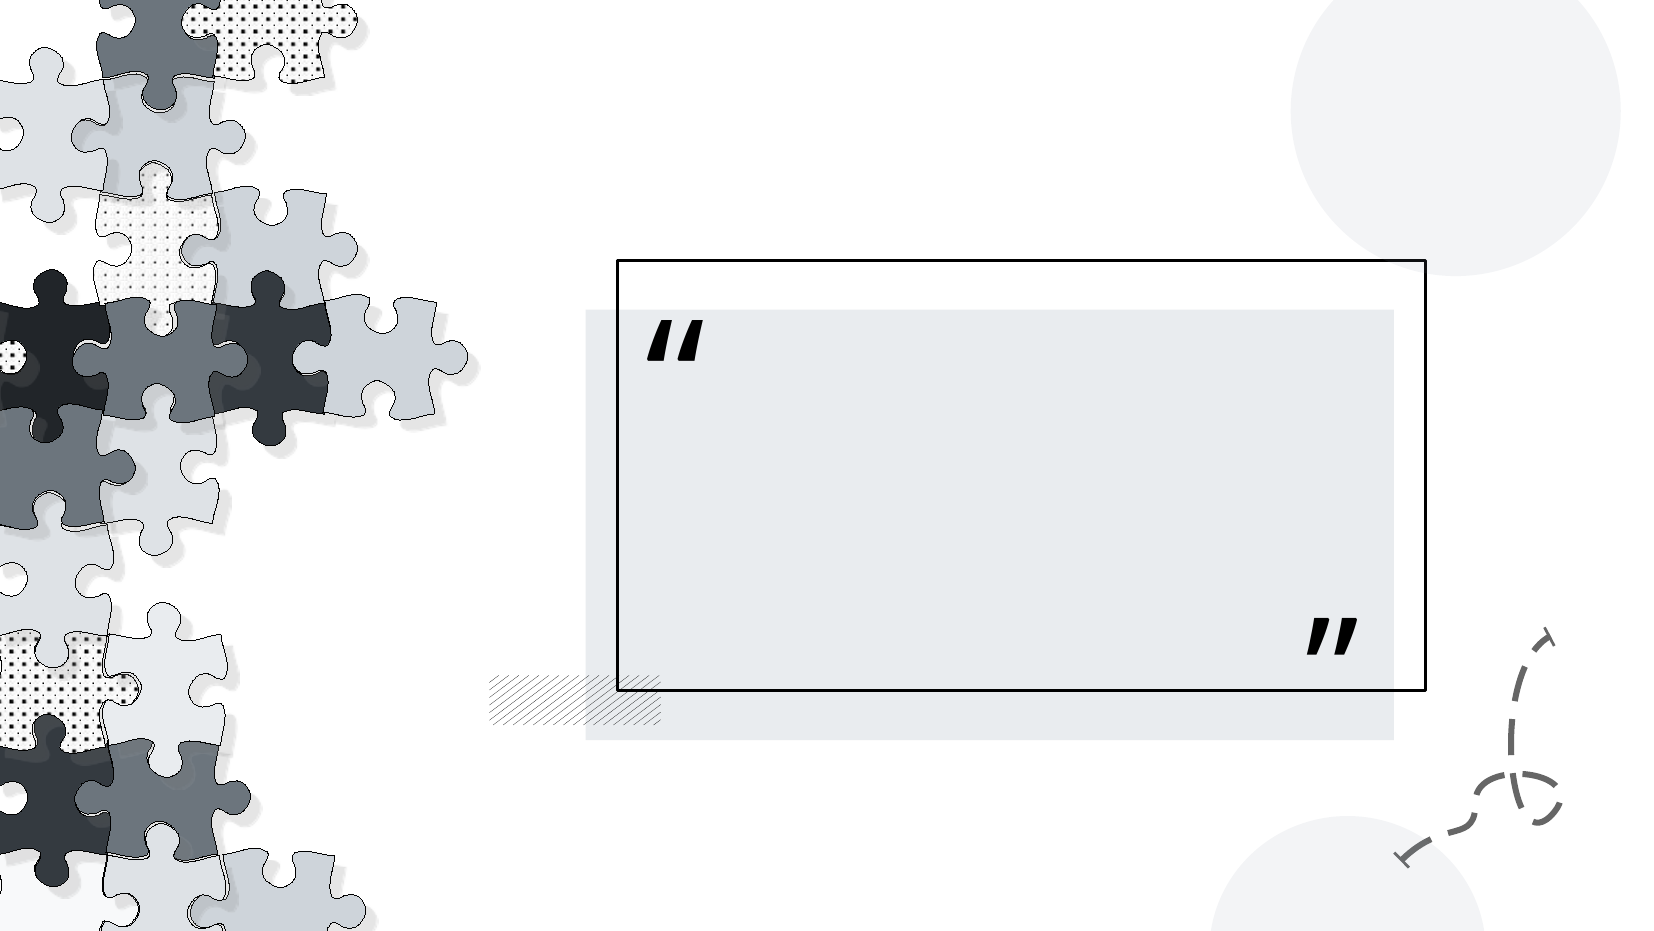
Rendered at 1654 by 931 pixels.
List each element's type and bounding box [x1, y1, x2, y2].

picture [93, 172, 218, 336]
picture [0, 340, 27, 373]
picture [0, 635, 139, 753]
picture [181, 0, 358, 83]
